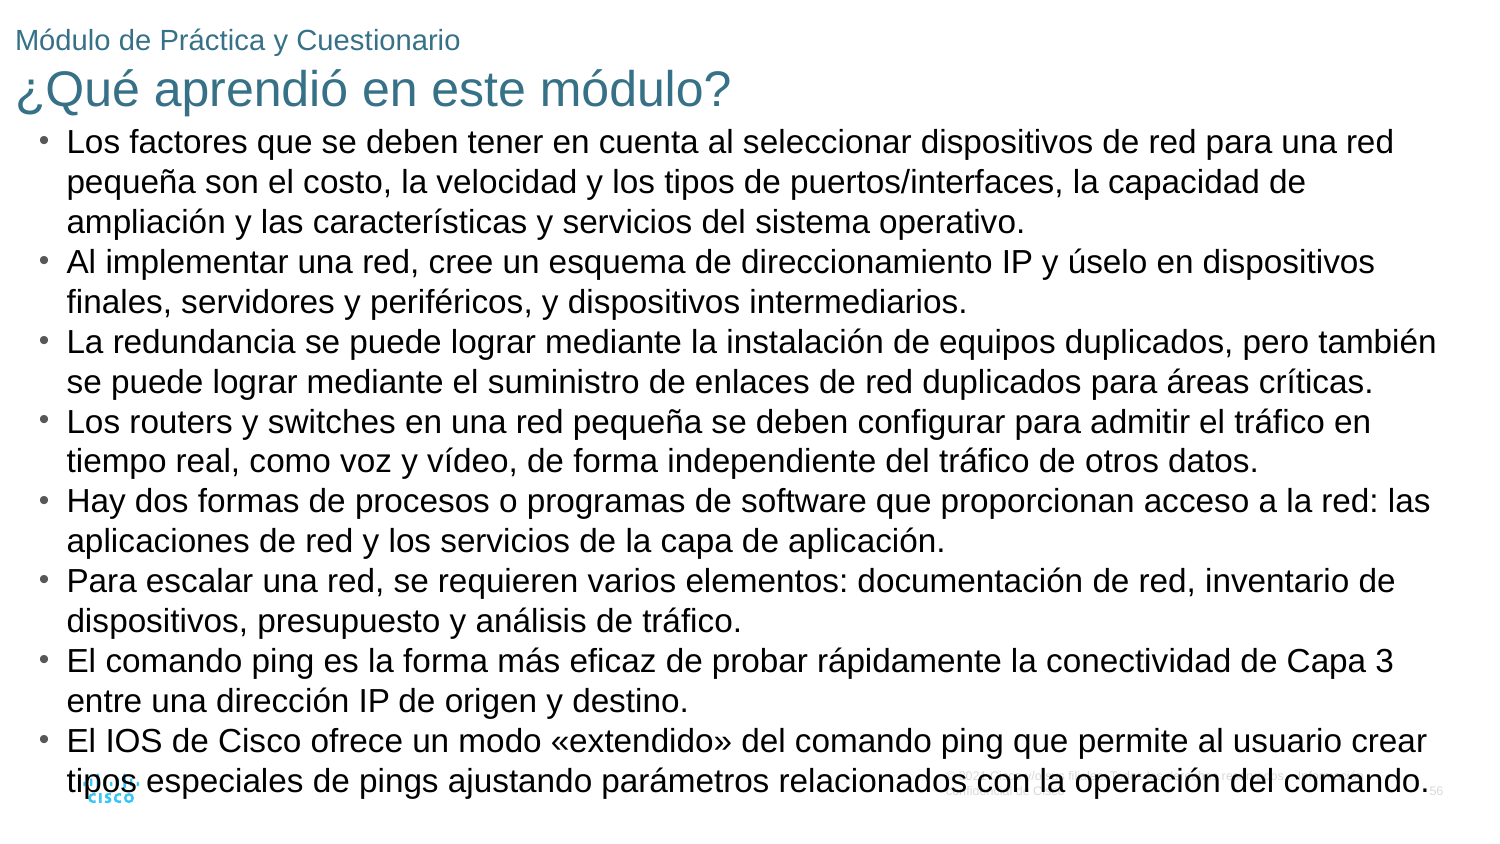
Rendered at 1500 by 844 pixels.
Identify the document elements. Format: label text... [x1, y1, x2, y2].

list Los factores que se deben tener en cuenta al seleccionar dispositivos de red para una red pequeña son el costo, la velocidad y los tipos de puertos/interfaces, la capacidad de ampliación y las características y servicios del sistema operativo. Al implementar una red, cree un esquema de direccionamiento IP y úselo en dispositivos finales, servidores y periféricos, y dispositivos intermediarios. La redundancia se puede lograr mediante la instalación de equipos duplicados, pero también se puede lograr mediante el suministro de enlaces de red duplicados para áreas críticas. Los routers y switches en una red pequeña se deben configurar para admitir el tráfico en tiempo real, como voz y vídeo, de forma independiente del tráfico de otros datos. Hay dos formas de procesos o programas de software que proporcionan acceso a la red: las aplicaciones de red y los servicios de la capa de aplicación. Para escalar una red, se requieren varios elementos: documentación de red, inventario de dispositivos, presupuesto y análisis de tráfico. El comando ping es la forma más eficaz de probar rápidamente la conectividad de Capa 3 entre una dirección IP de origen y destino. El IOS de Cisco ofrece un modo «extendido» del comando ping que permite al usuario crear tipos especiales de pings ajustando parámetros relacionados con la operación del comando. [23, 112, 1477, 795]
title Módulo de Práctica y Cuestionario ¿Qué aprendió en este módulo? [0, 6, 1500, 131]
